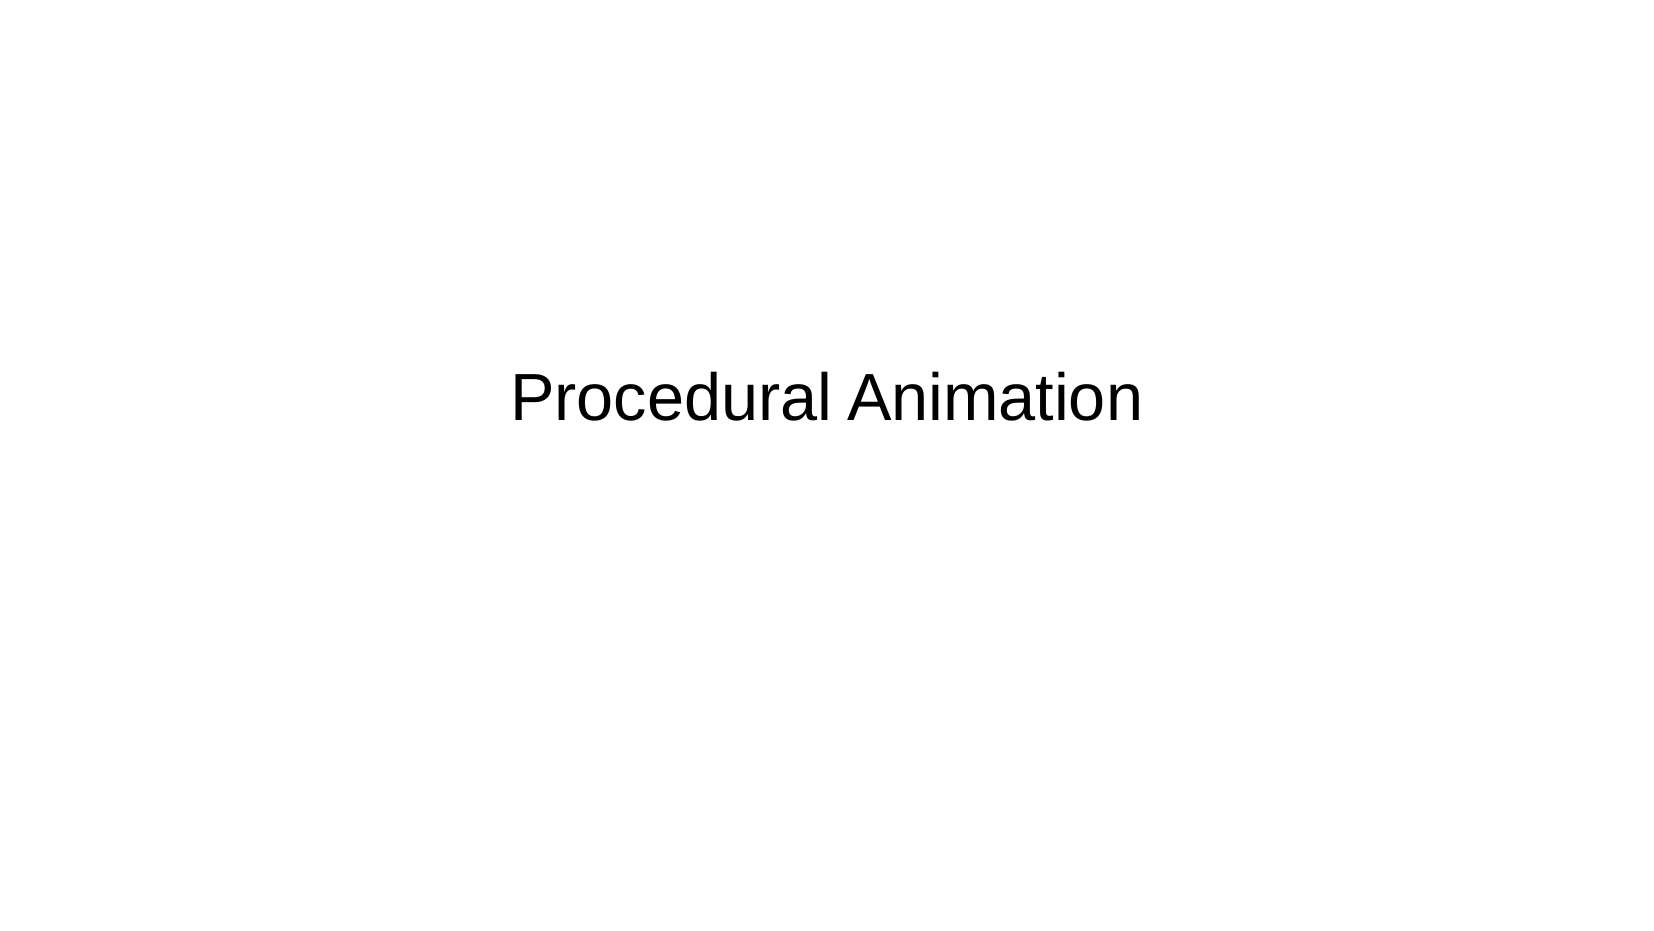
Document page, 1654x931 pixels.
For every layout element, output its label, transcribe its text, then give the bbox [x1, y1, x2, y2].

subtitle Procedural Animation [82, 37, 1571, 757]
